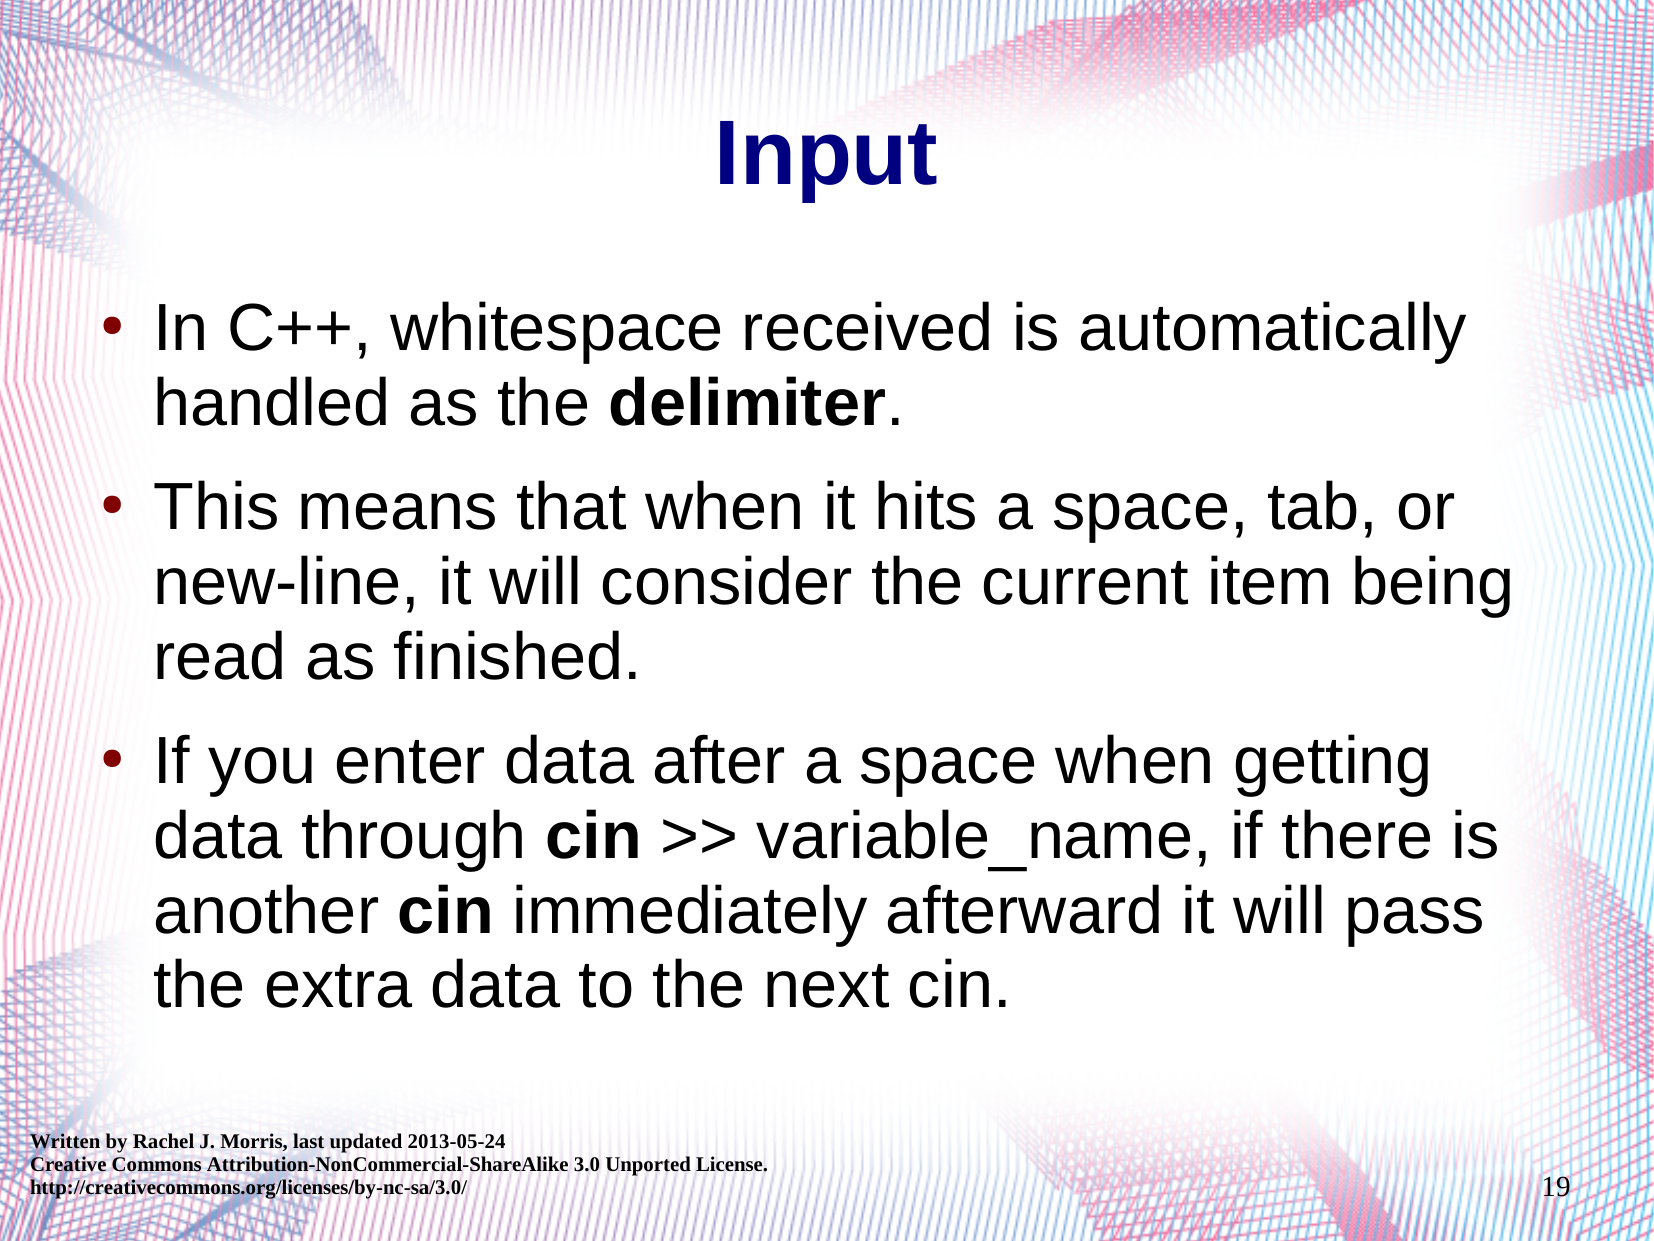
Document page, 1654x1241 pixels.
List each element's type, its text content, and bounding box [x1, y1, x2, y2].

list In C++, whitespace received is automatically handled as the delimiter. This means that when it hits a space, tab, or new-line, it will consider the current item being read as finished. If you enter data after a space when getting data through cin >> variable_name, if there is another cin immediately afterward it will pass the extra data to the next cin. [82, 290, 1571, 1023]
picture [0, 0, 1654, 1241]
title Input [82, 49, 1571, 257]
